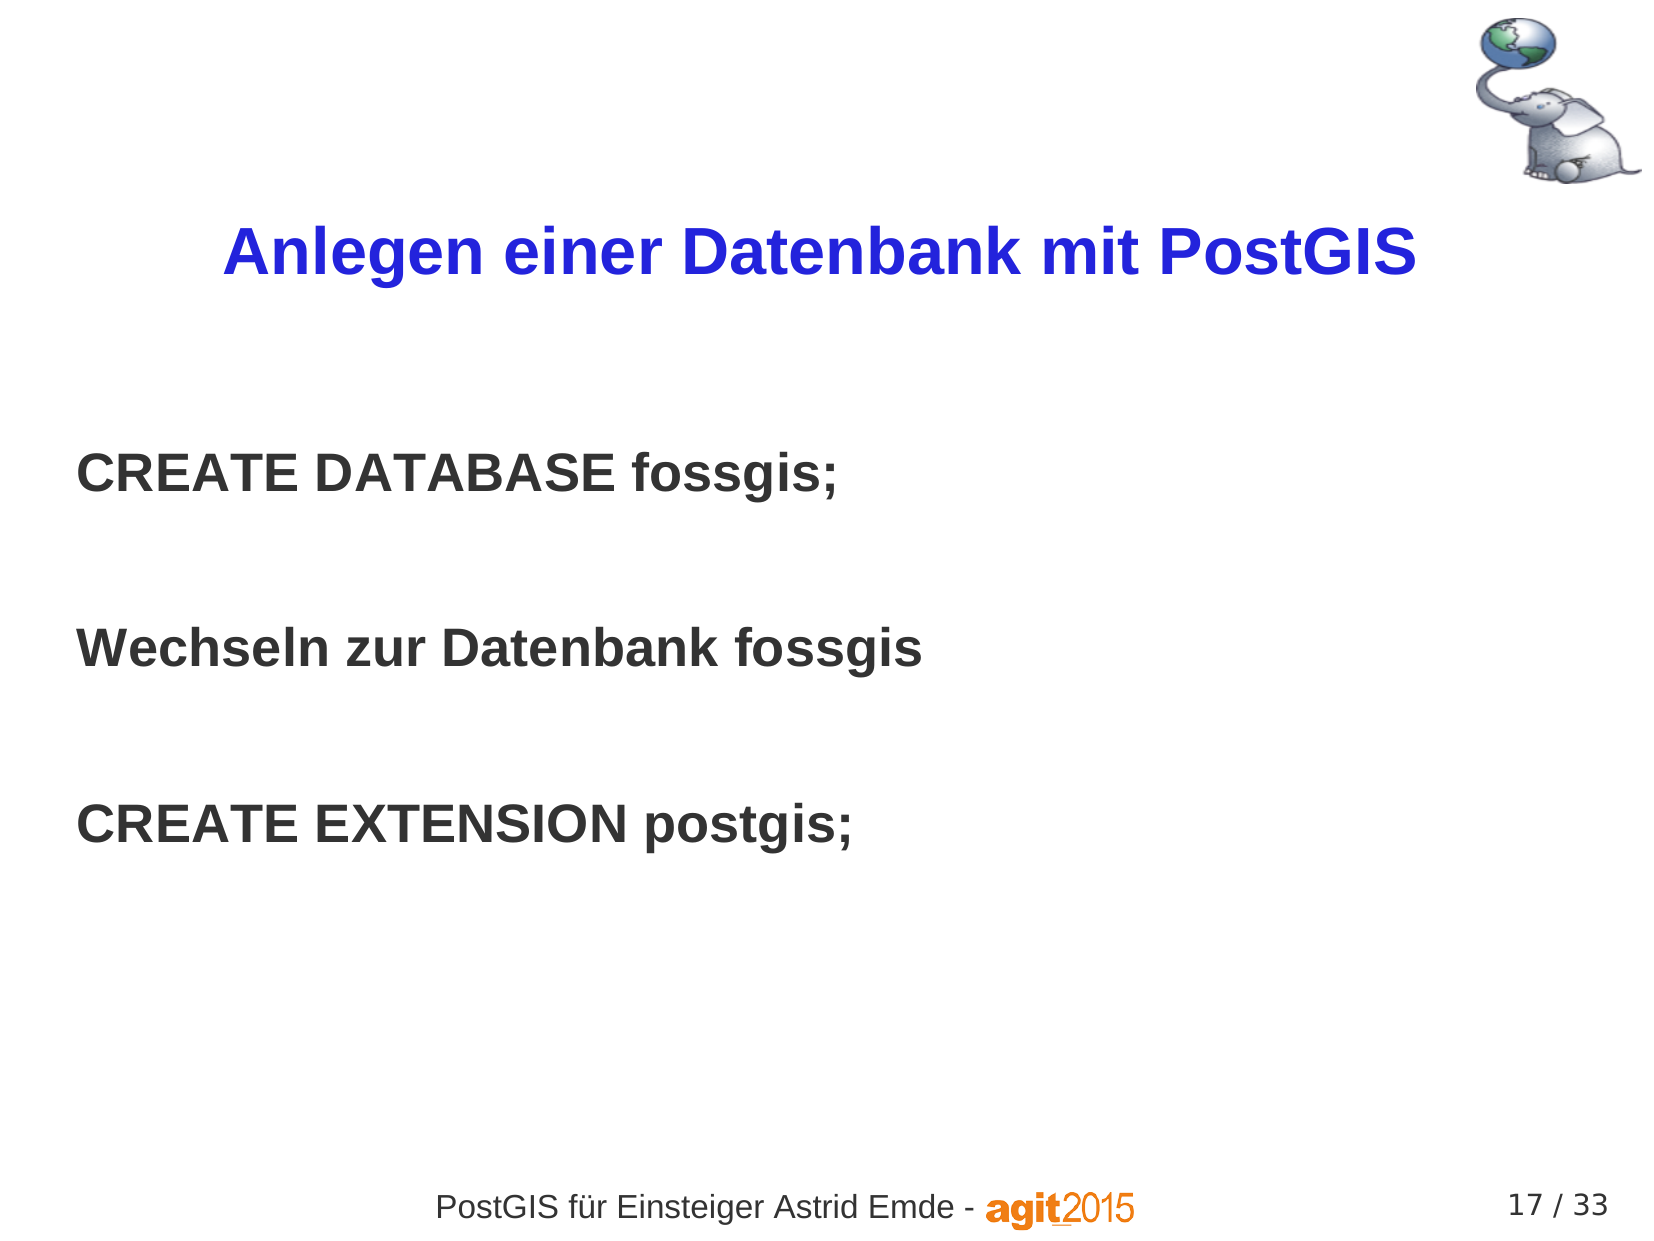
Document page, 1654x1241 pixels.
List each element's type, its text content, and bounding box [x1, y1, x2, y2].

picture [986, 1192, 1134, 1231]
title Anlegen einer Datenbank mit PostGIS [76, 177, 1565, 325]
list CREATE DATABASE fossgis; Wechseln zur Datenbank fossgis CREATE EXTENSION postgis; [76, 354, 1565, 1173]
picture [1476, 18, 1642, 184]
